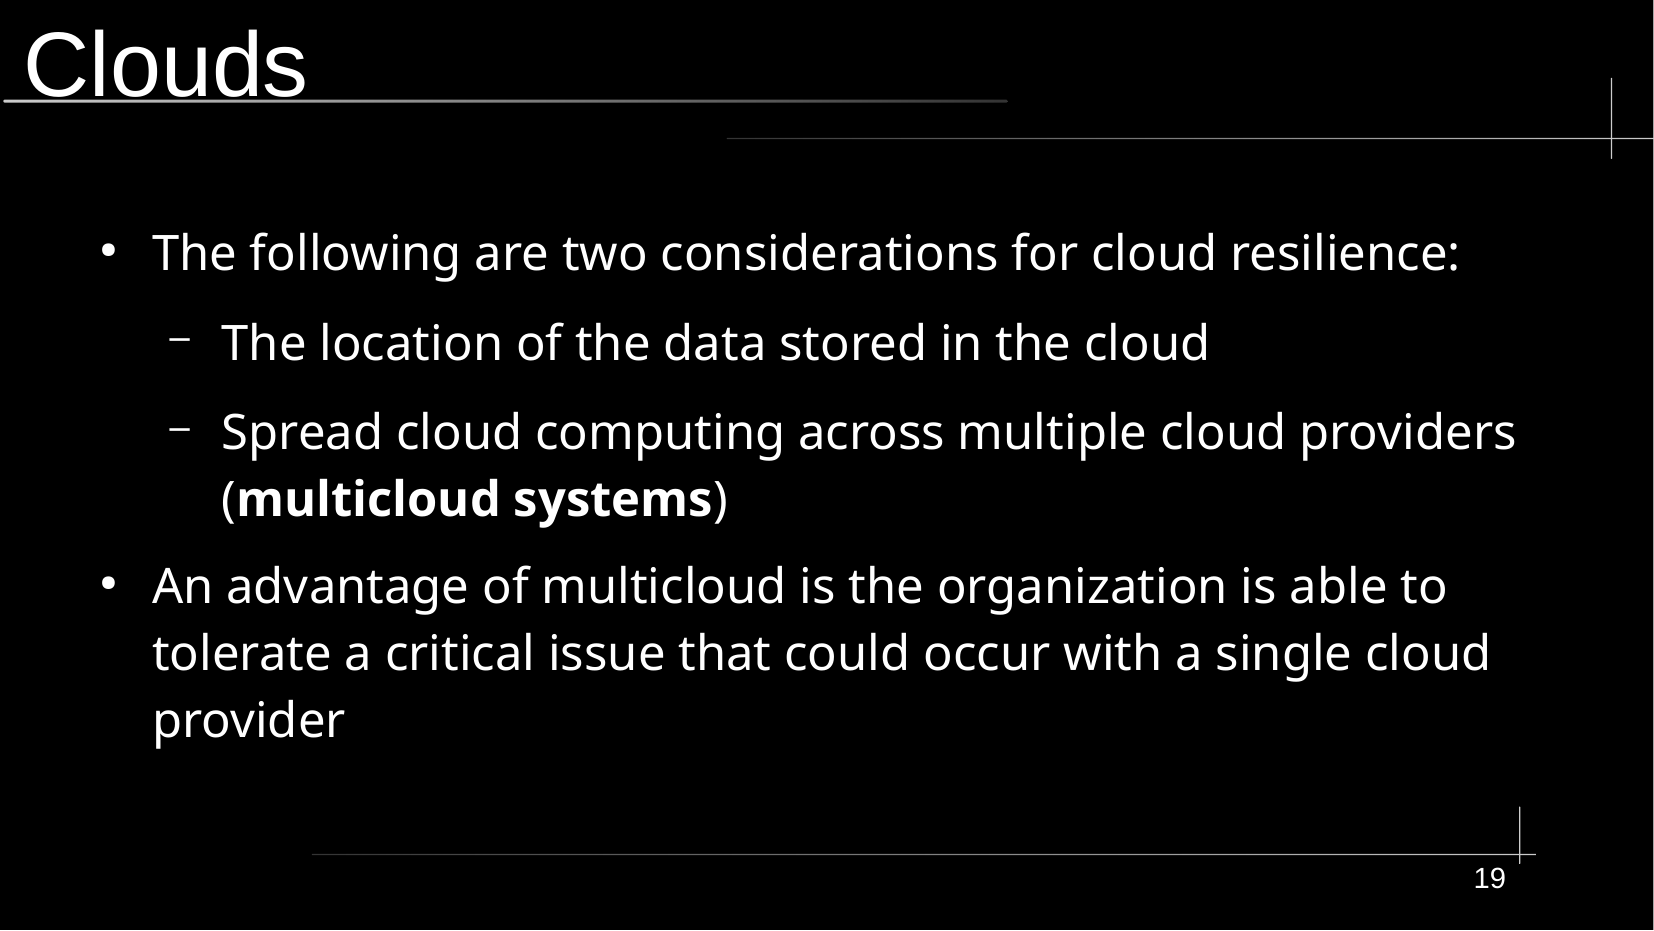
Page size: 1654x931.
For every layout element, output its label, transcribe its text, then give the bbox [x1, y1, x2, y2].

title Clouds [23, 11, 1589, 119]
list The following are two considerations for cloud resilience: The location of the data stored in the cloud Spread cloud computing across multiple cloud providers (multicloud systems) An advantage of multicloud is the organization is able to tolerate a critical issue that could occur with a single cloud provider [82, 217, 1571, 758]
